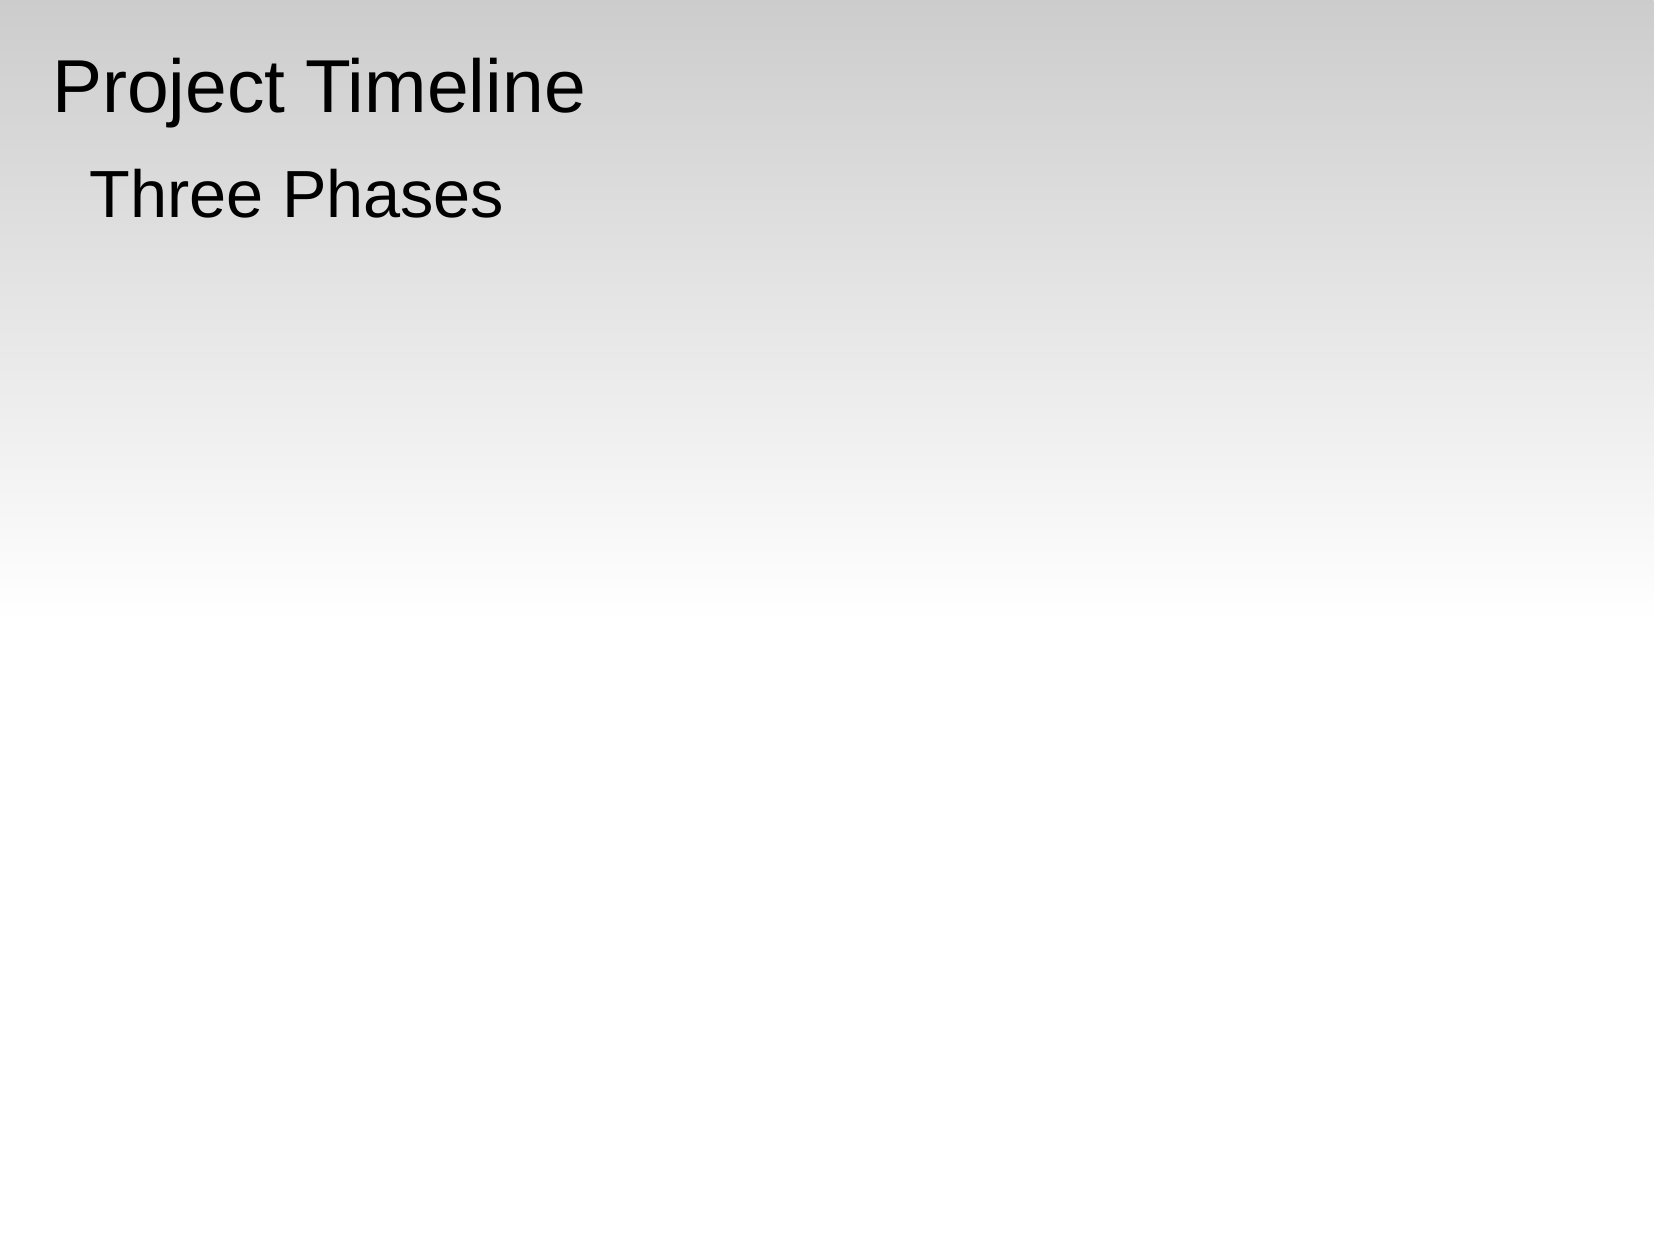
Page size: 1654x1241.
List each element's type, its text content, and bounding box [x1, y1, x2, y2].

text_box Project Timeline [37, 37, 602, 137]
text_box Three Phases [75, 150, 522, 240]
